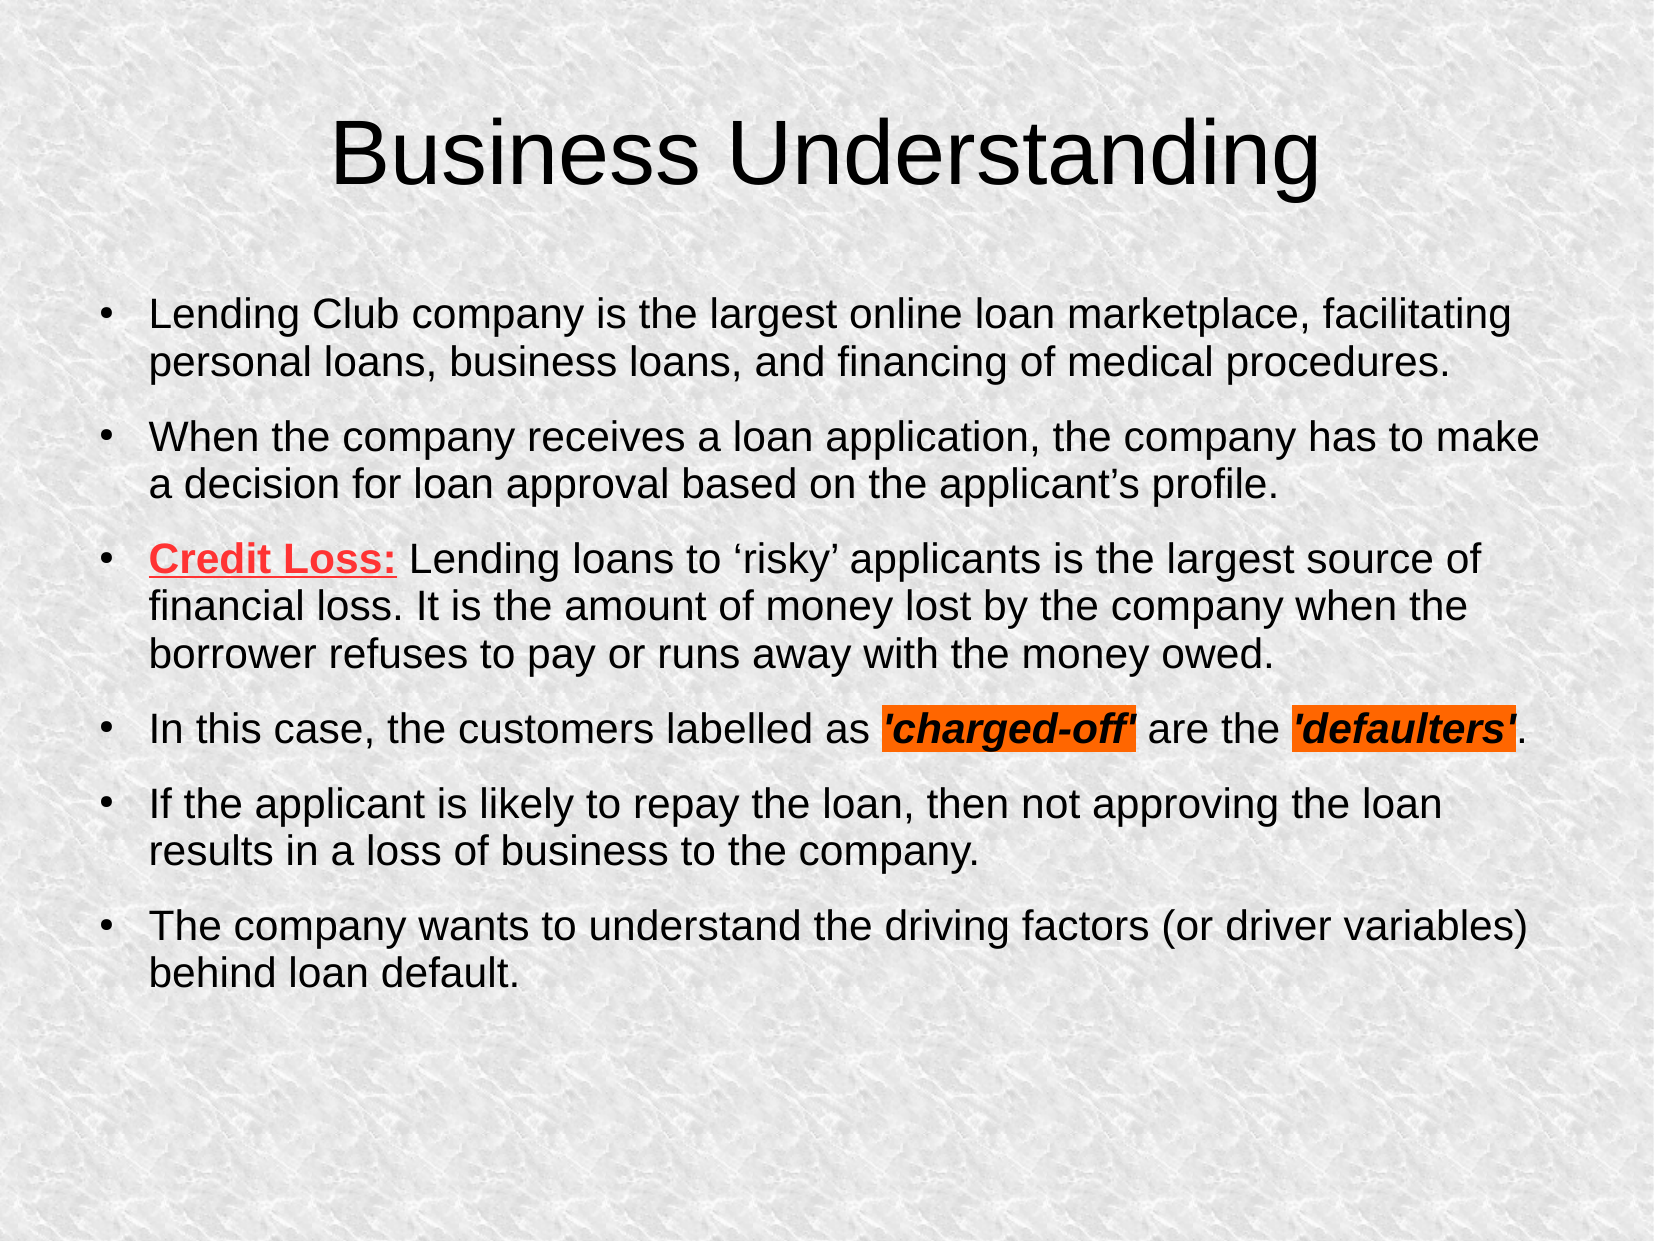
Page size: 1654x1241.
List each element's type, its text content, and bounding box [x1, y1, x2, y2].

title Business Understanding [82, 49, 1571, 257]
picture [0, 0, 1654, 1241]
list Lending Club company is the largest online loan marketplace, facilitating personal loans, business loans, and financing of medical procedures. When the company receives a loan application, the company has to make a decision for loan approval based on the applicant’s profile. Credit Loss: Lending loans to ‘risky’ applicants is the largest source of financial loss. It is the amount of money lost by the company when the borrower refuses to pay or runs away with the money owed. In this case, the customers labelled as 'charged-off' are the 'defaulters'. If the applicant is likely to repay the loan, then not approving the loan results in a loss of business to the company. The company wants to understand the driving factors (or driver variables) behind loan default. [82, 290, 1571, 1010]
